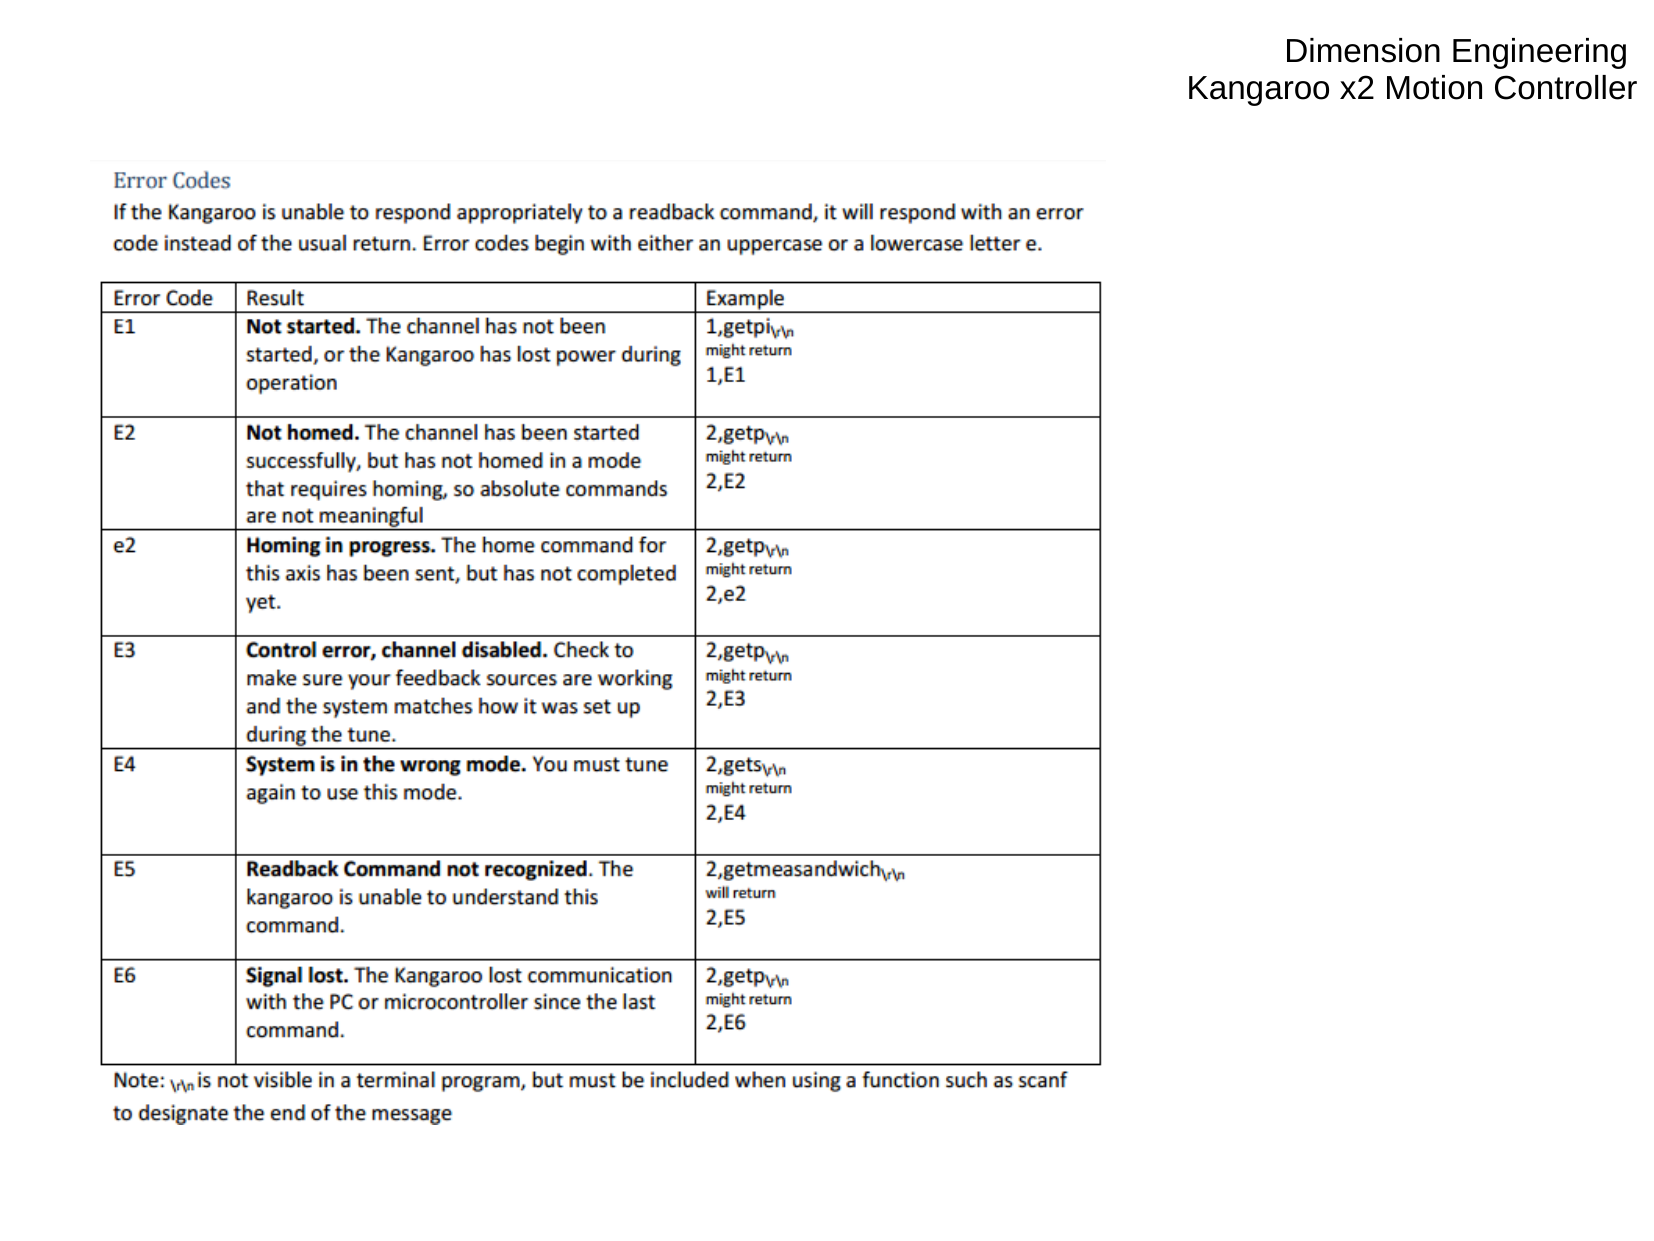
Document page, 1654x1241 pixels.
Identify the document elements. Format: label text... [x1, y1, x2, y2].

title Dimension Engineering Kangaroo x2 Motion Controller [825, 4, 1639, 136]
picture [90, 160, 1106, 1126]
